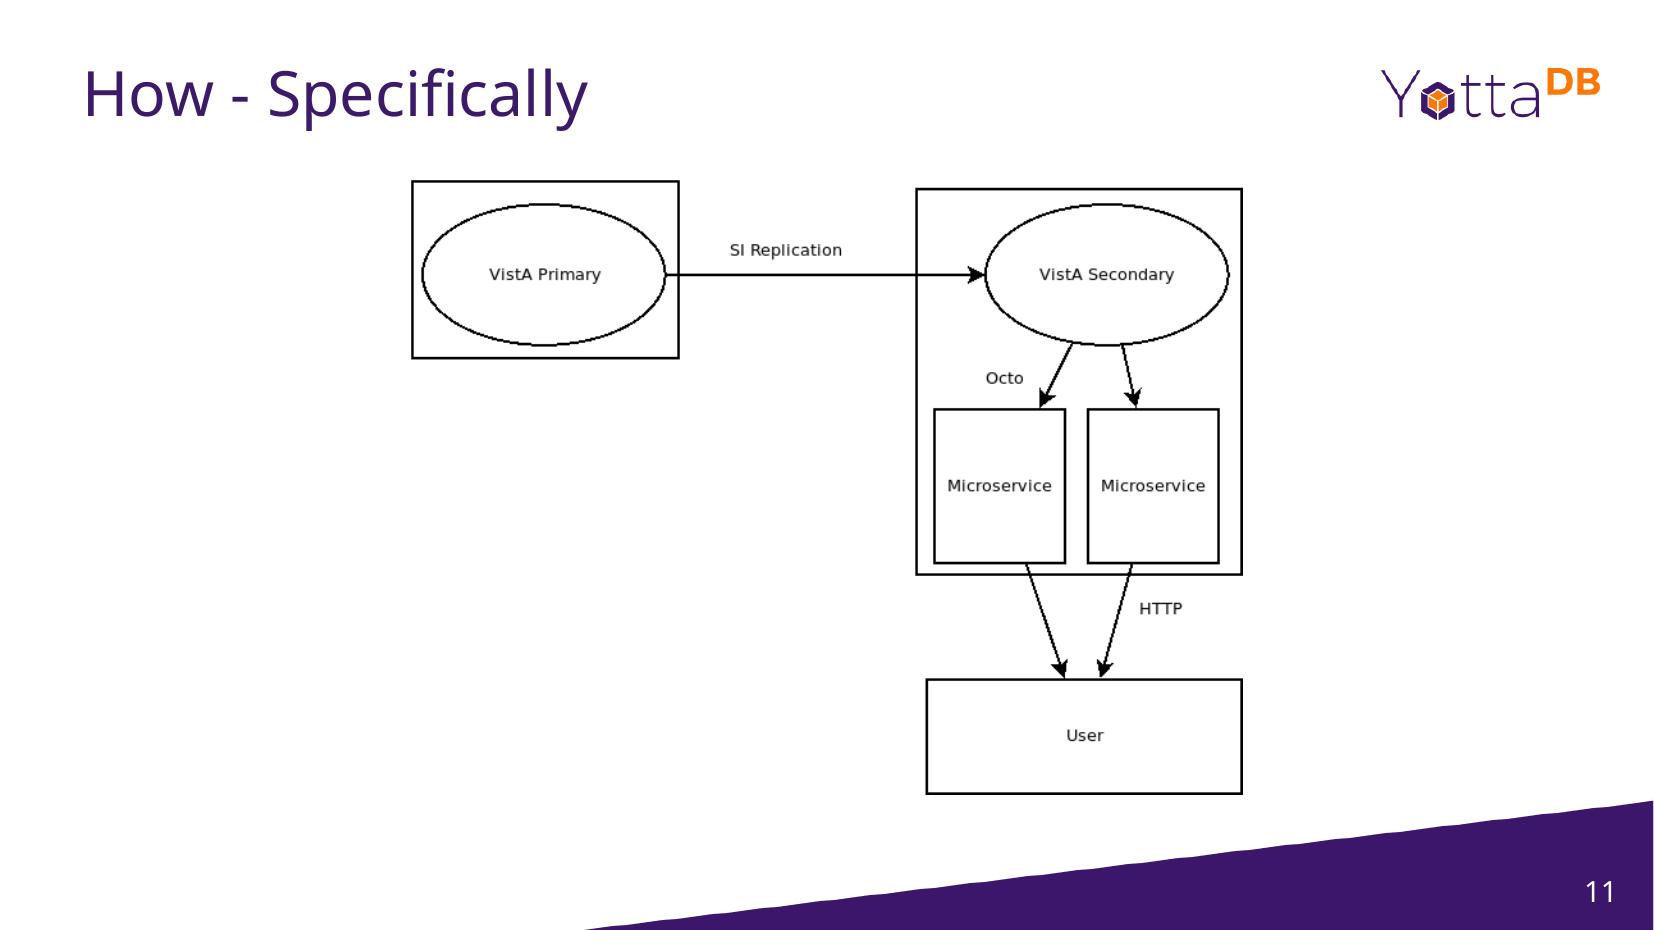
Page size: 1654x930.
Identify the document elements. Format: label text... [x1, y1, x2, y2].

picture [0, 0, 1654, 930]
title How - Specifically [82, 18, 976, 166]
